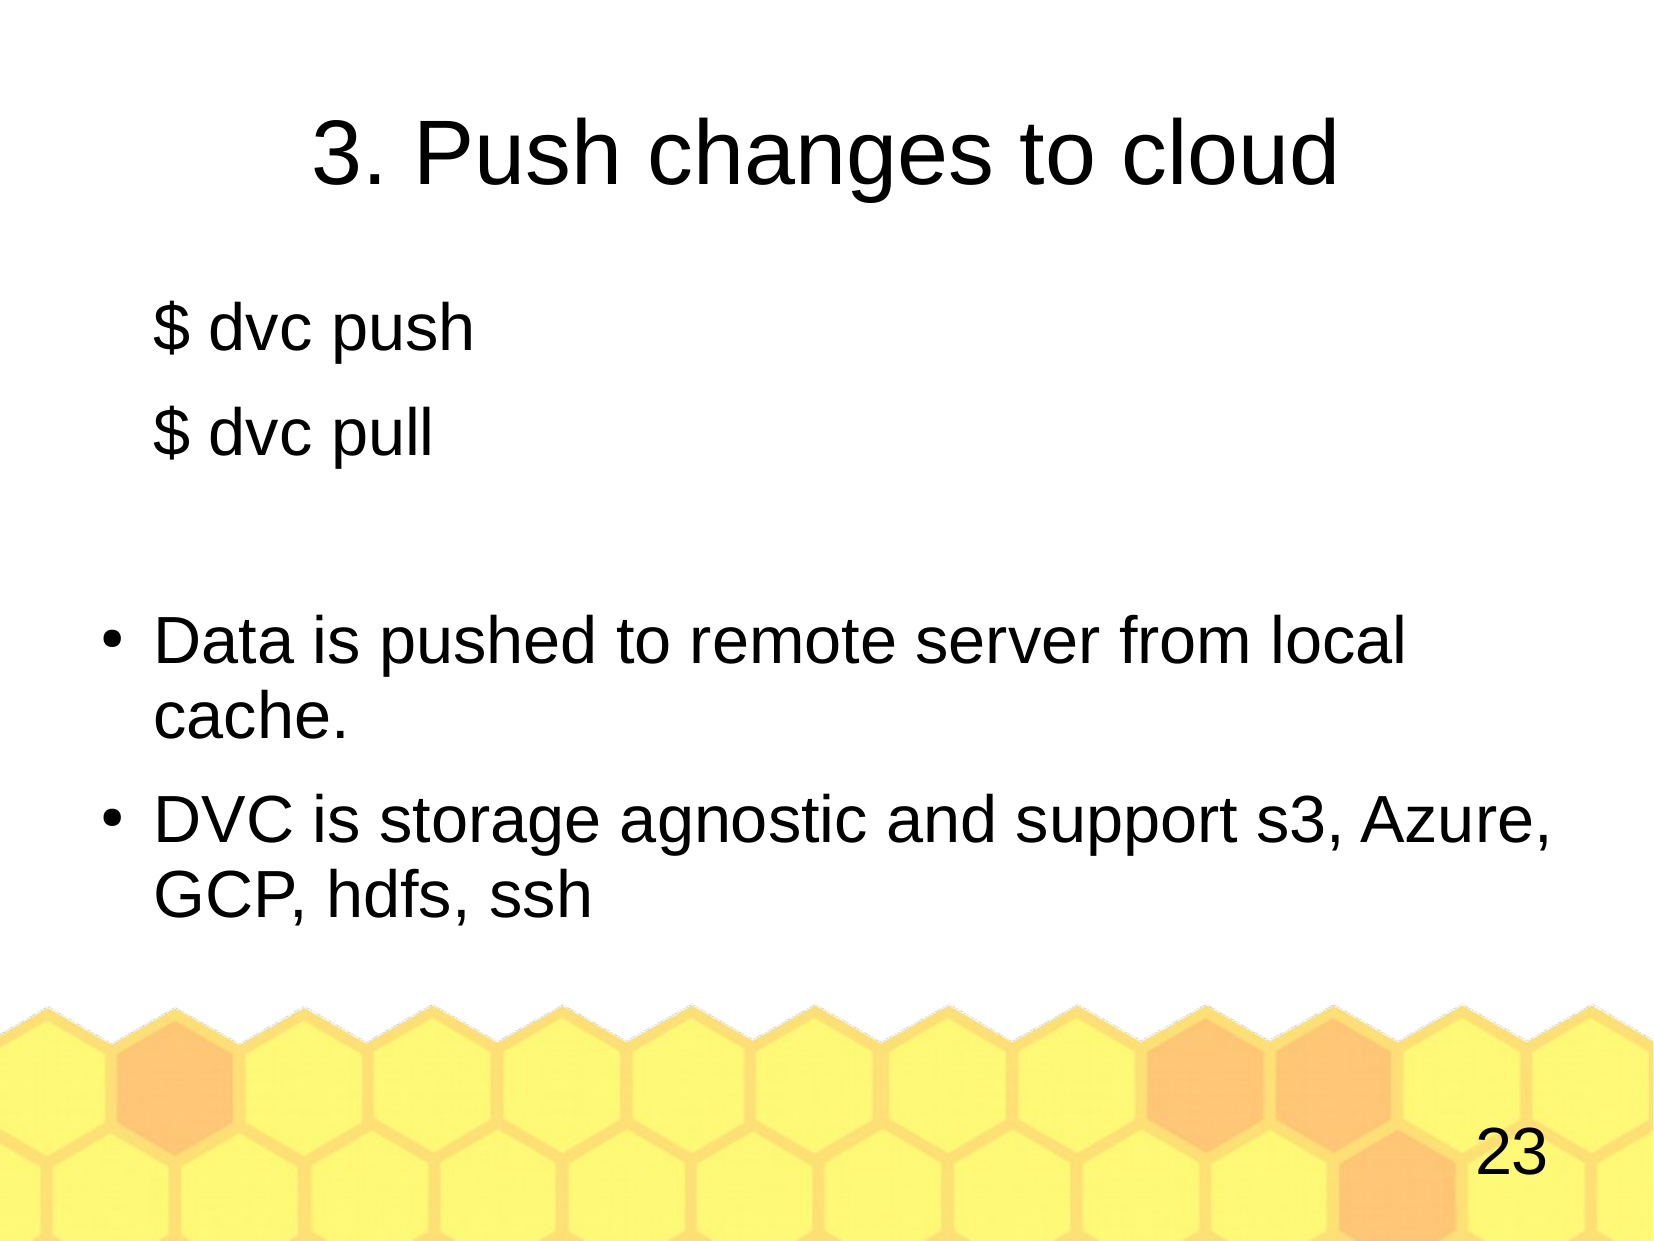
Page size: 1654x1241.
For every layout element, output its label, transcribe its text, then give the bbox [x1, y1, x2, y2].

picture [0, 1001, 1654, 1241]
title 3. Push changes to cloud [82, 49, 1571, 257]
list $ dvc push $ dvc pull Data is pushed to remote server from local cache. DVC is storage agnostic and support s3, Azure, GCP, hdfs, ssh [82, 290, 1571, 1010]
text_box 23 [1417, 1062, 1607, 1241]
